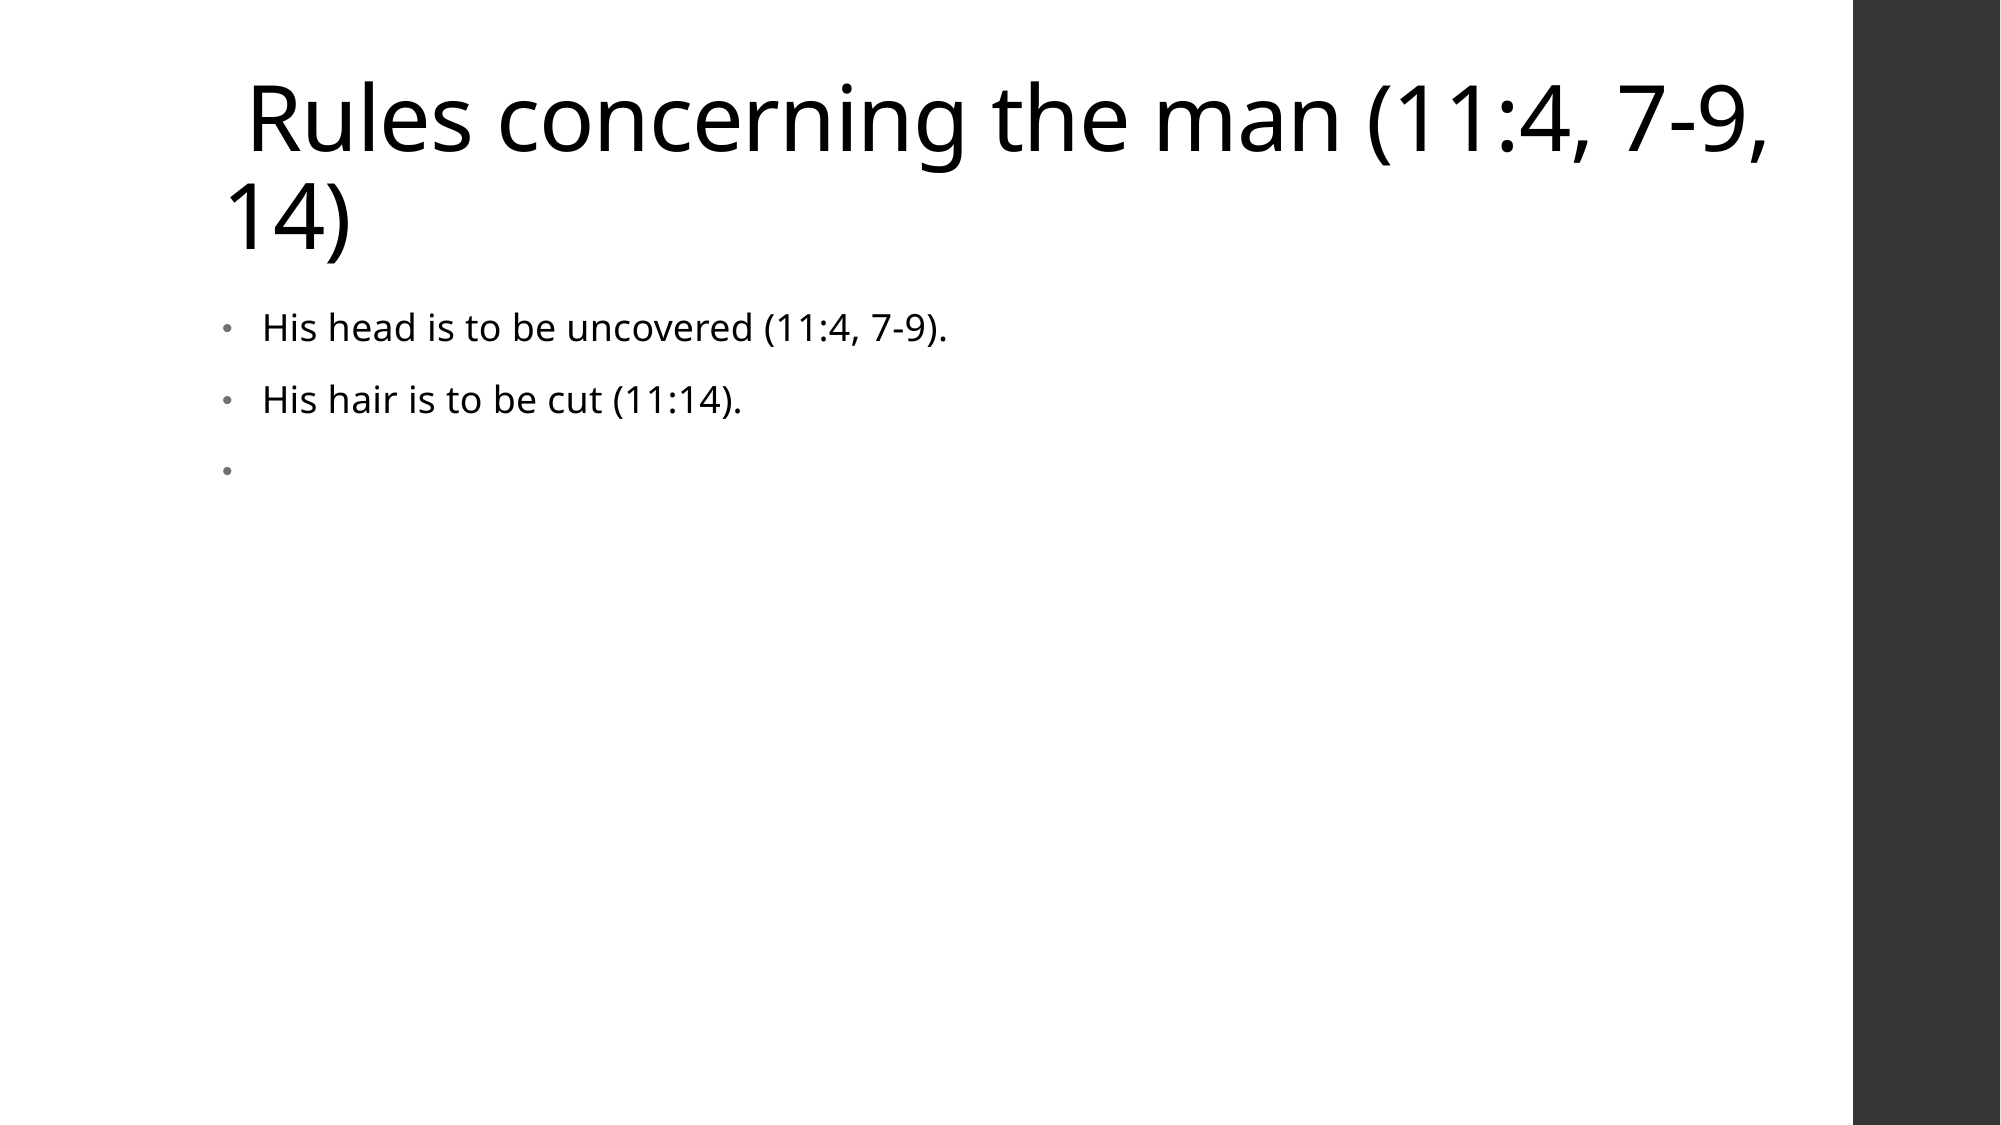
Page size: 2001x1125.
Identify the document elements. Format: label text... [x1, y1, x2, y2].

list His head is to be uncovered (11:4, 7-9). His hair is to be cut (11:14). [206, 299, 1617, 1014]
title Rules concerning the man (11:4, 7-9, 14) [206, 60, 1797, 278]
